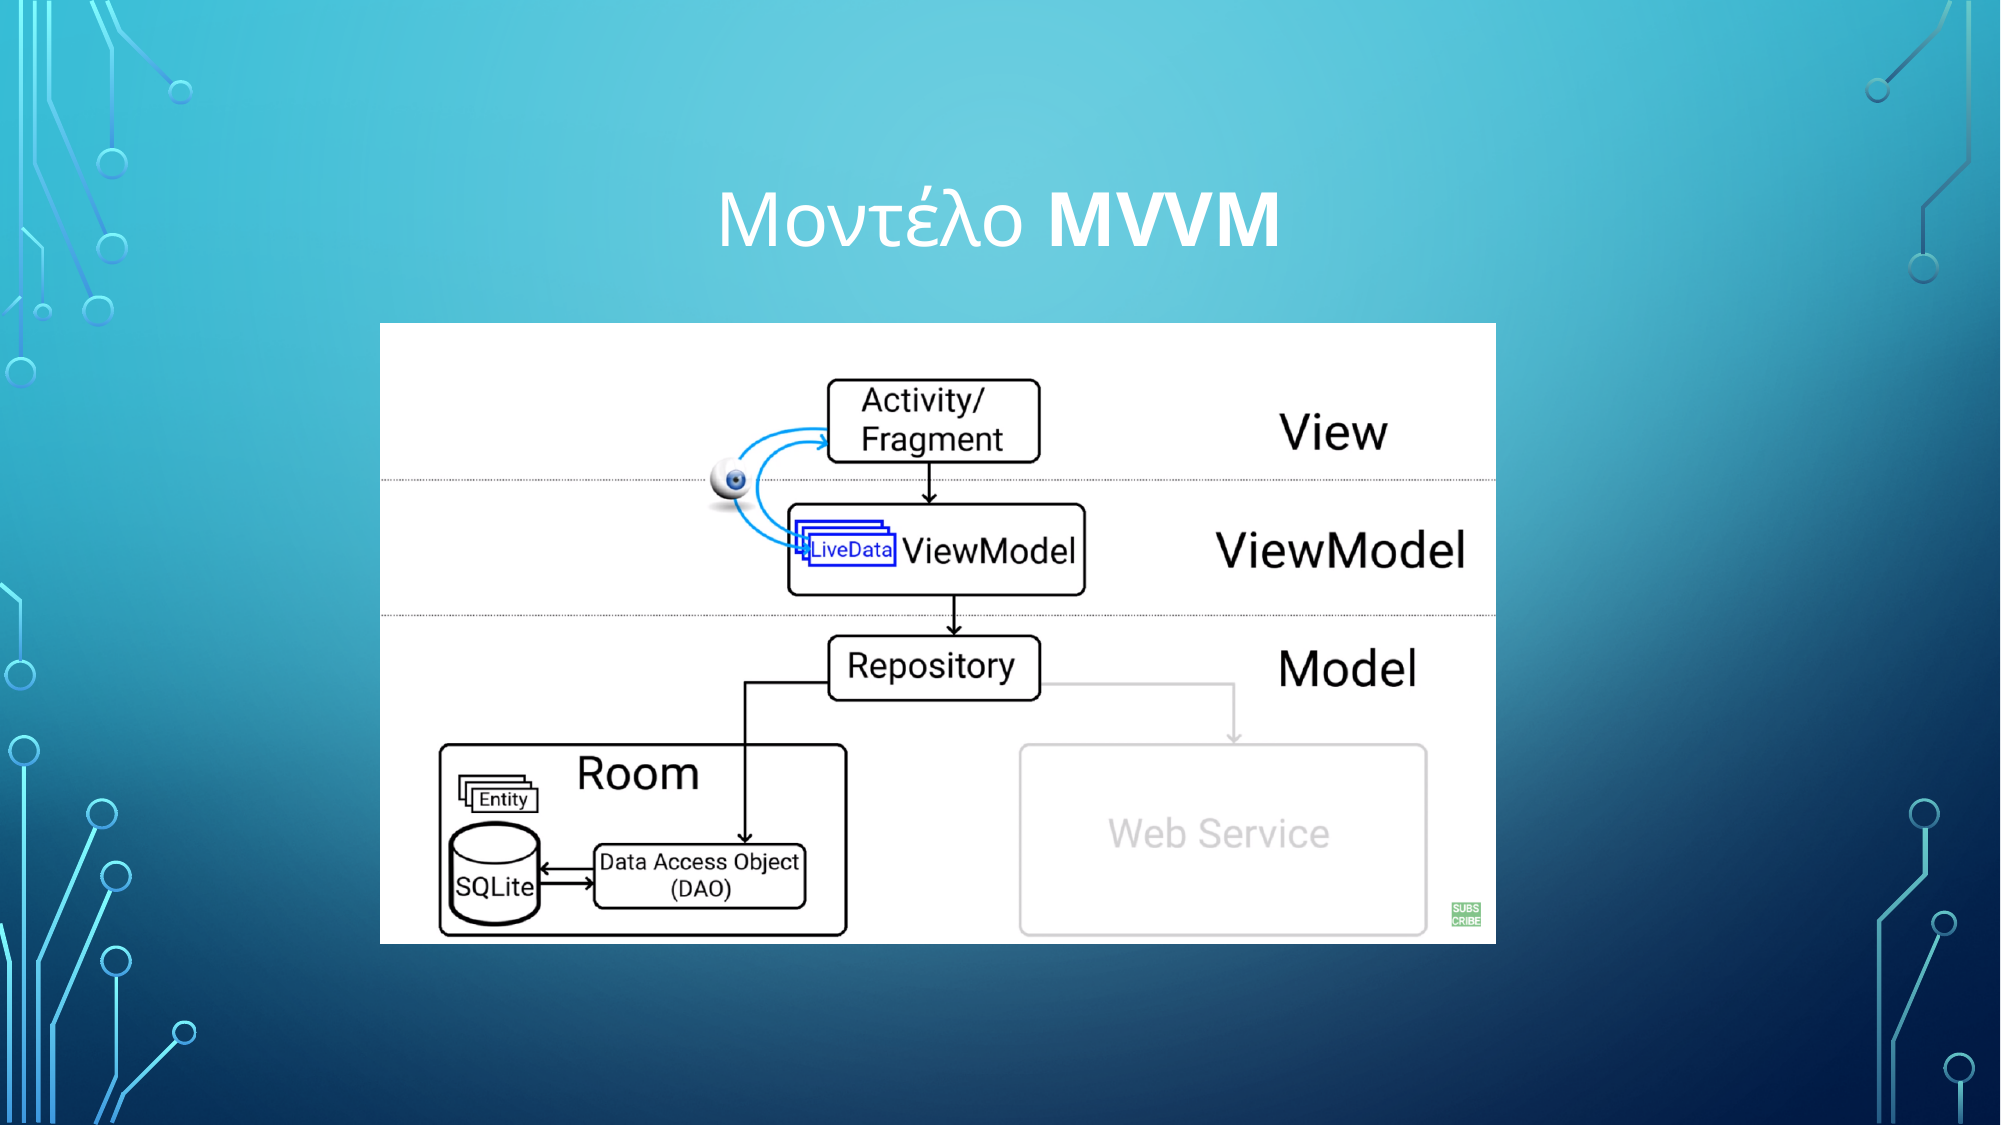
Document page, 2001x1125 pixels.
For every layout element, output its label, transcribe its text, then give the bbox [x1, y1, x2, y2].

picture [380, 323, 1496, 945]
title μοντέλο MVVM [187, 101, 1813, 344]
